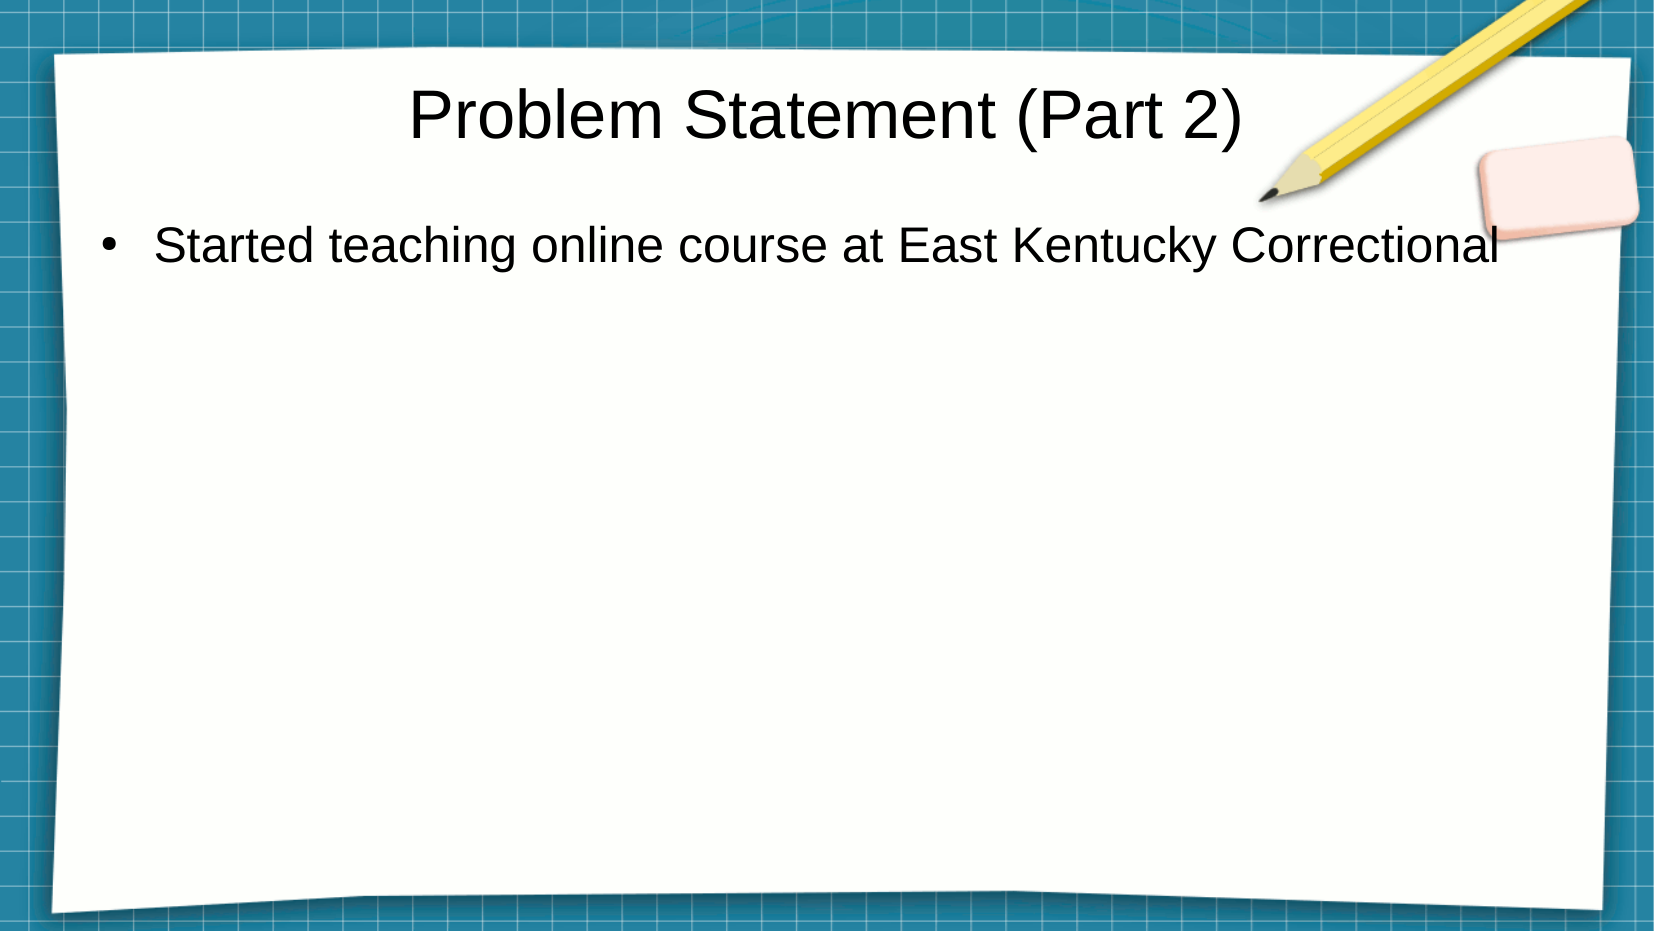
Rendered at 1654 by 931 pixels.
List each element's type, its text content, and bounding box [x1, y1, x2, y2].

title Problem Statement (Part 2) [82, 37, 1571, 193]
list Started teaching online course at East Kentucky Correctional [82, 217, 1571, 758]
picture [0, 0, 1654, 931]
